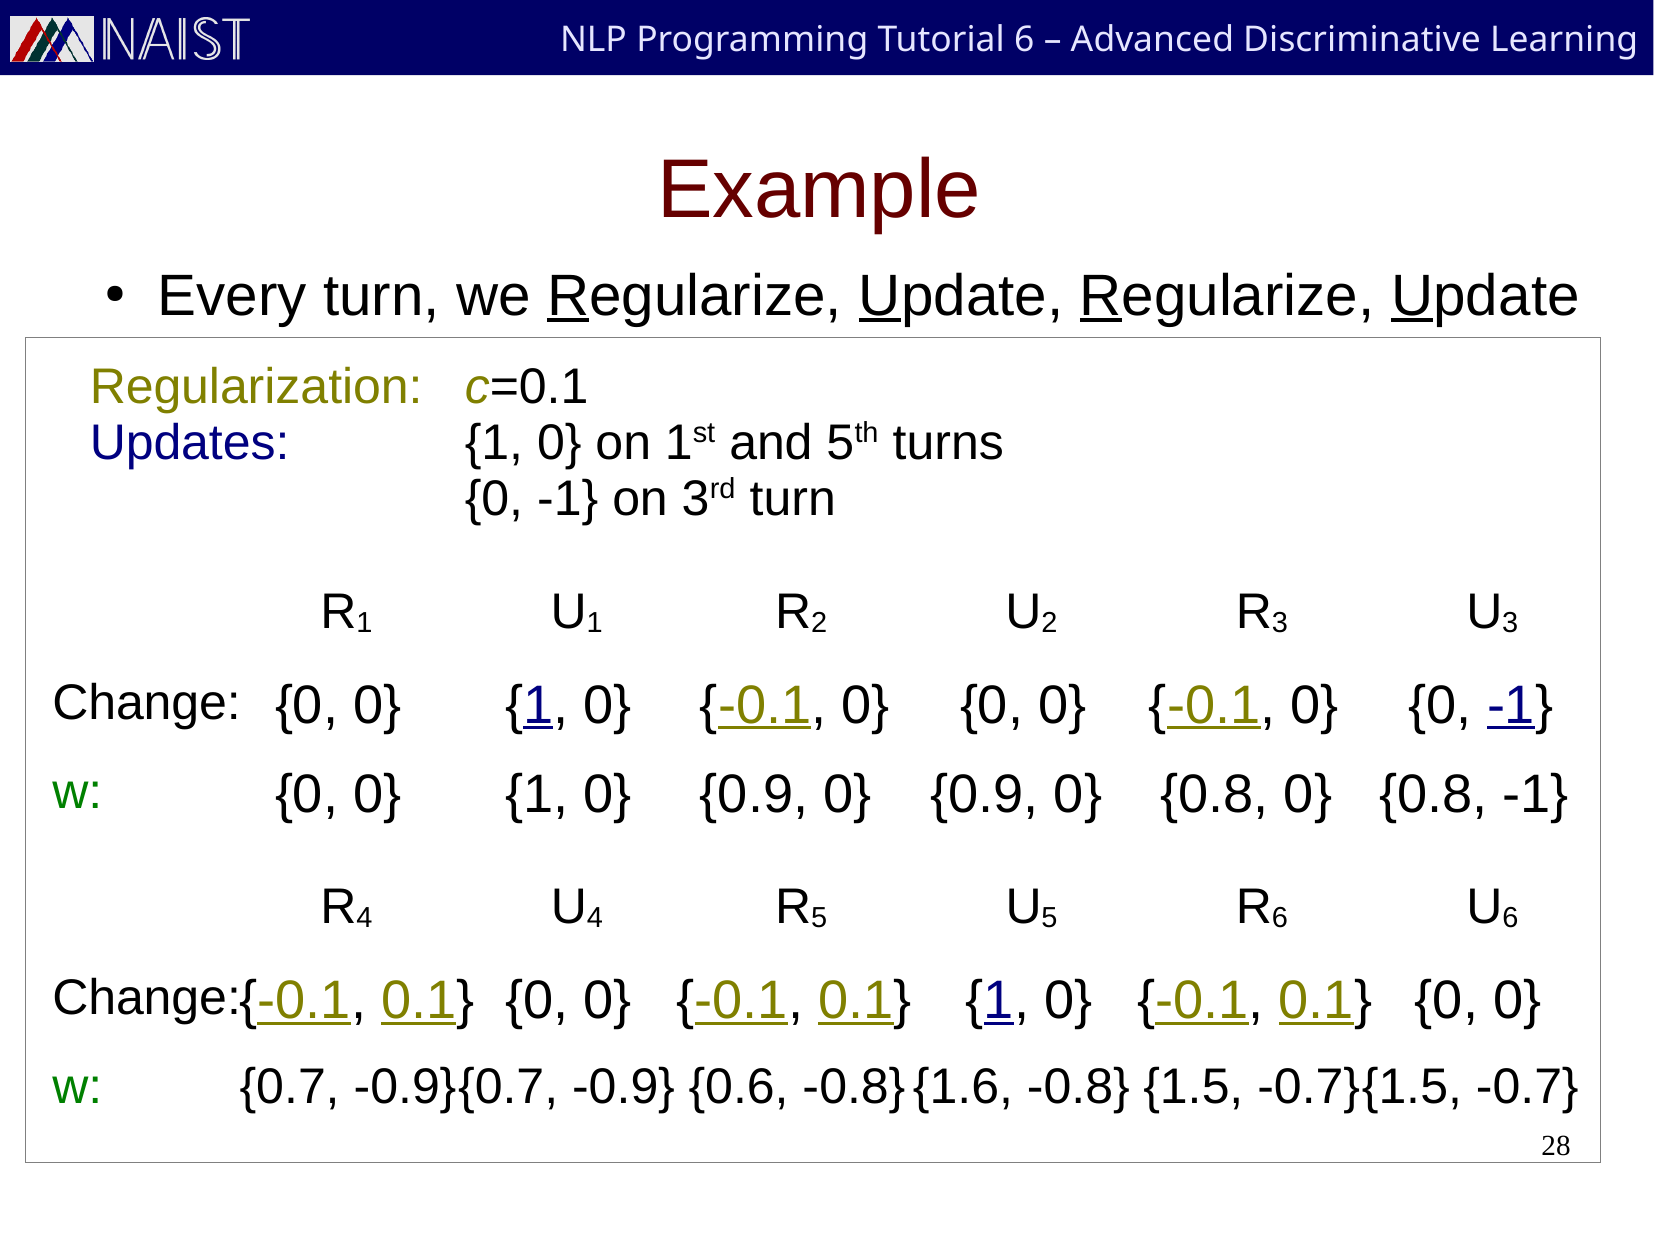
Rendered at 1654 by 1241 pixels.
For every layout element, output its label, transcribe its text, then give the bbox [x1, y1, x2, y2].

text_box R2 [760, 576, 843, 664]
text_box {0.7, -0.9} [224, 1050, 443, 1122]
text_box {-0.1, 0.1} [1122, 962, 1388, 1038]
text_box Change: [37, 962, 257, 1033]
text_box {0, 0} [260, 667, 417, 743]
text_box Regularization: c=0.1 Updates: {1, 0} on 1st and 5th turns {0, -1} on 3rd turn [75, 351, 1019, 538]
text_box U6 [1451, 871, 1534, 959]
text_box {0.7, -0.9} [443, 1050, 691, 1122]
text_box {-0.1, 0} [1134, 667, 1354, 743]
text_box R5 [760, 871, 843, 959]
text_box R6 [1221, 871, 1304, 959]
text_box w: [37, 1050, 118, 1122]
text_box {0, 0} [260, 755, 417, 831]
text_box {-0.1, 0.1} [224, 962, 490, 1038]
text_box U1 [535, 576, 618, 664]
text_box w: [37, 755, 118, 827]
text_box {0.8, 0} [1145, 755, 1348, 831]
text_box {1, 0} [490, 755, 647, 831]
text_box R4 [305, 871, 388, 959]
text_box {0, 0} [945, 667, 1102, 743]
text_box {1, 0} [951, 962, 1108, 1038]
text_box R3 [1221, 576, 1303, 664]
text_box {0.6, -0.8} [673, 1051, 898, 1122]
text_box U2 [990, 576, 1073, 664]
picture [102, 17, 251, 60]
text_box {0, 0} [1399, 962, 1557, 1038]
text_box {-0.1, 0.1} [661, 962, 927, 1038]
picture [10, 16, 94, 62]
text_box {0.9, 0} [915, 755, 1118, 831]
text_box {1.6, -0.8} [898, 1051, 1128, 1122]
text_box {0, -1} [1393, 667, 1569, 743]
text_box U4 [535, 871, 618, 959]
text_box {0, 0} [490, 962, 647, 1038]
title Example [75, 92, 1564, 285]
text_box Change: [37, 667, 257, 738]
text_box {0.8, -1} [1364, 755, 1584, 831]
list Every turn, we Regularize, Update, Regularize, Update [86, 262, 1613, 332]
text_box {0.9, 0} [685, 755, 887, 831]
text_box U3 [1451, 576, 1534, 664]
text_box {1.5, -0.7} [1347, 1051, 1595, 1122]
text_box {-0.1, 0} [685, 667, 905, 743]
text_box {1.5, -0.7} [1128, 1051, 1347, 1122]
text_box U5 [990, 871, 1073, 959]
text_box {1, 0} [490, 667, 647, 743]
text_box R1 [305, 576, 388, 664]
